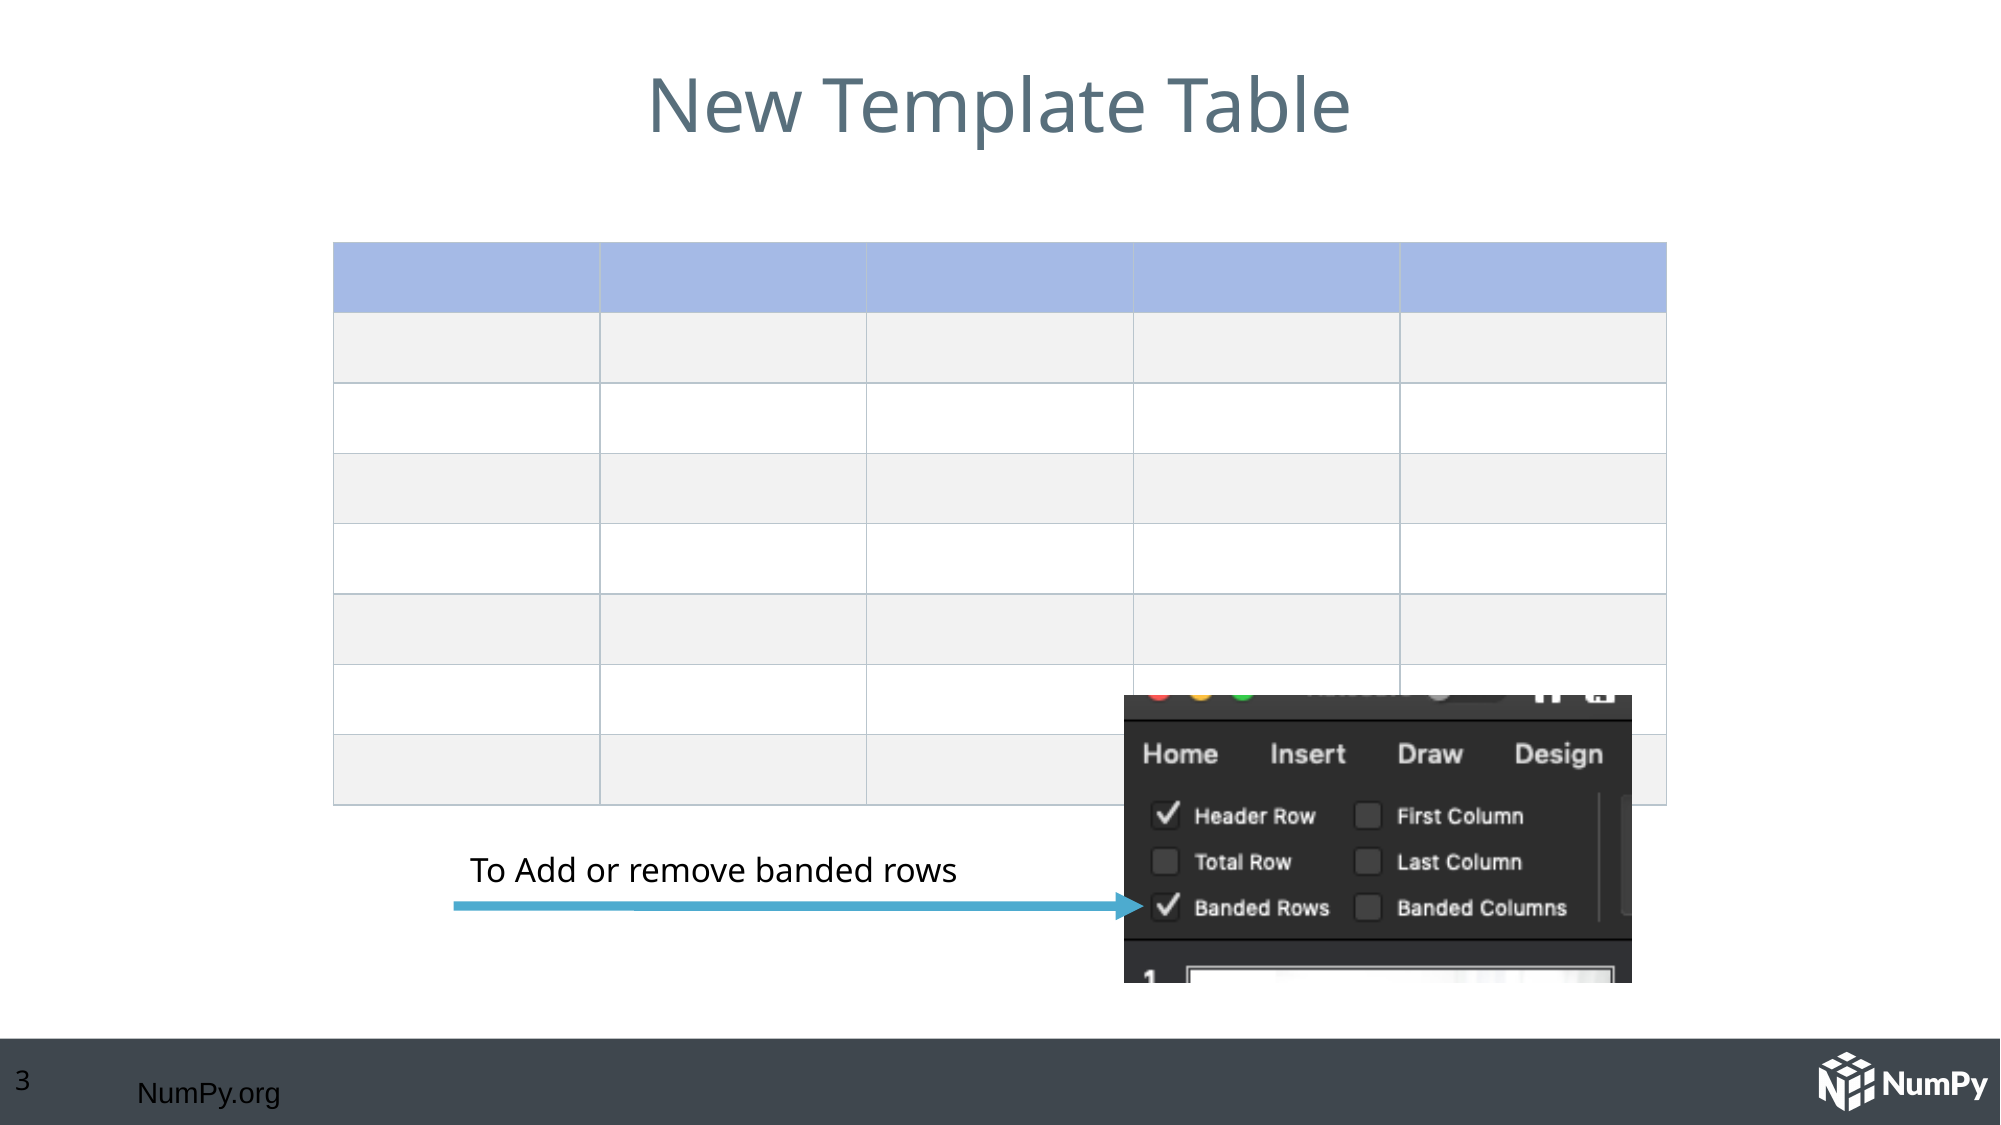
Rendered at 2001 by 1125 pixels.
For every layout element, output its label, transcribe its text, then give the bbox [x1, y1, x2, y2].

table_cell [867, 595, 1133, 664]
text_box To Add or remove banded rows [454, 841, 1087, 898]
table_cell [1134, 384, 1399, 453]
table_cell [867, 384, 1133, 453]
table_cell [1134, 665, 1399, 695]
table_header [334, 243, 599, 312]
table_cell [601, 454, 866, 523]
table_cell [1134, 595, 1399, 664]
table_cell [601, 665, 866, 734]
title New Template Table [0, 0, 2000, 218]
slide_number 1 [0, 1038, 121, 1125]
table_cell [1401, 595, 1666, 664]
table_cell [867, 454, 1133, 523]
table_cell [1401, 454, 1666, 523]
table_cell [867, 524, 1133, 593]
table_cell [334, 524, 599, 593]
picture [1124, 695, 1632, 983]
table_cell [1401, 313, 1666, 382]
table_cell [867, 313, 1133, 382]
table_header [1134, 243, 1399, 312]
table_cell [1134, 454, 1399, 523]
picture [1807, 1038, 2000, 1125]
table_cell [334, 735, 599, 804]
table_header [1401, 243, 1666, 312]
table_cell [601, 735, 866, 804]
table_cell [1401, 524, 1666, 593]
table_cell [601, 384, 866, 453]
table_cell [1134, 313, 1399, 382]
table_cell [867, 665, 1133, 734]
table_header [867, 243, 1133, 312]
table_cell [1401, 665, 1666, 734]
table_cell [601, 524, 866, 593]
table_cell [334, 313, 599, 382]
table_cell [334, 384, 599, 453]
table_cell [867, 735, 1124, 804]
table_cell [1632, 735, 1666, 804]
table_cell [601, 313, 866, 382]
table_cell [1134, 524, 1399, 593]
footer NumPy.org [122, 1058, 1055, 1125]
table_cell [334, 595, 599, 664]
table_cell [1401, 384, 1666, 453]
table_cell [334, 665, 599, 734]
table_header [601, 243, 866, 312]
table_cell [601, 595, 866, 664]
table_cell [334, 454, 599, 523]
